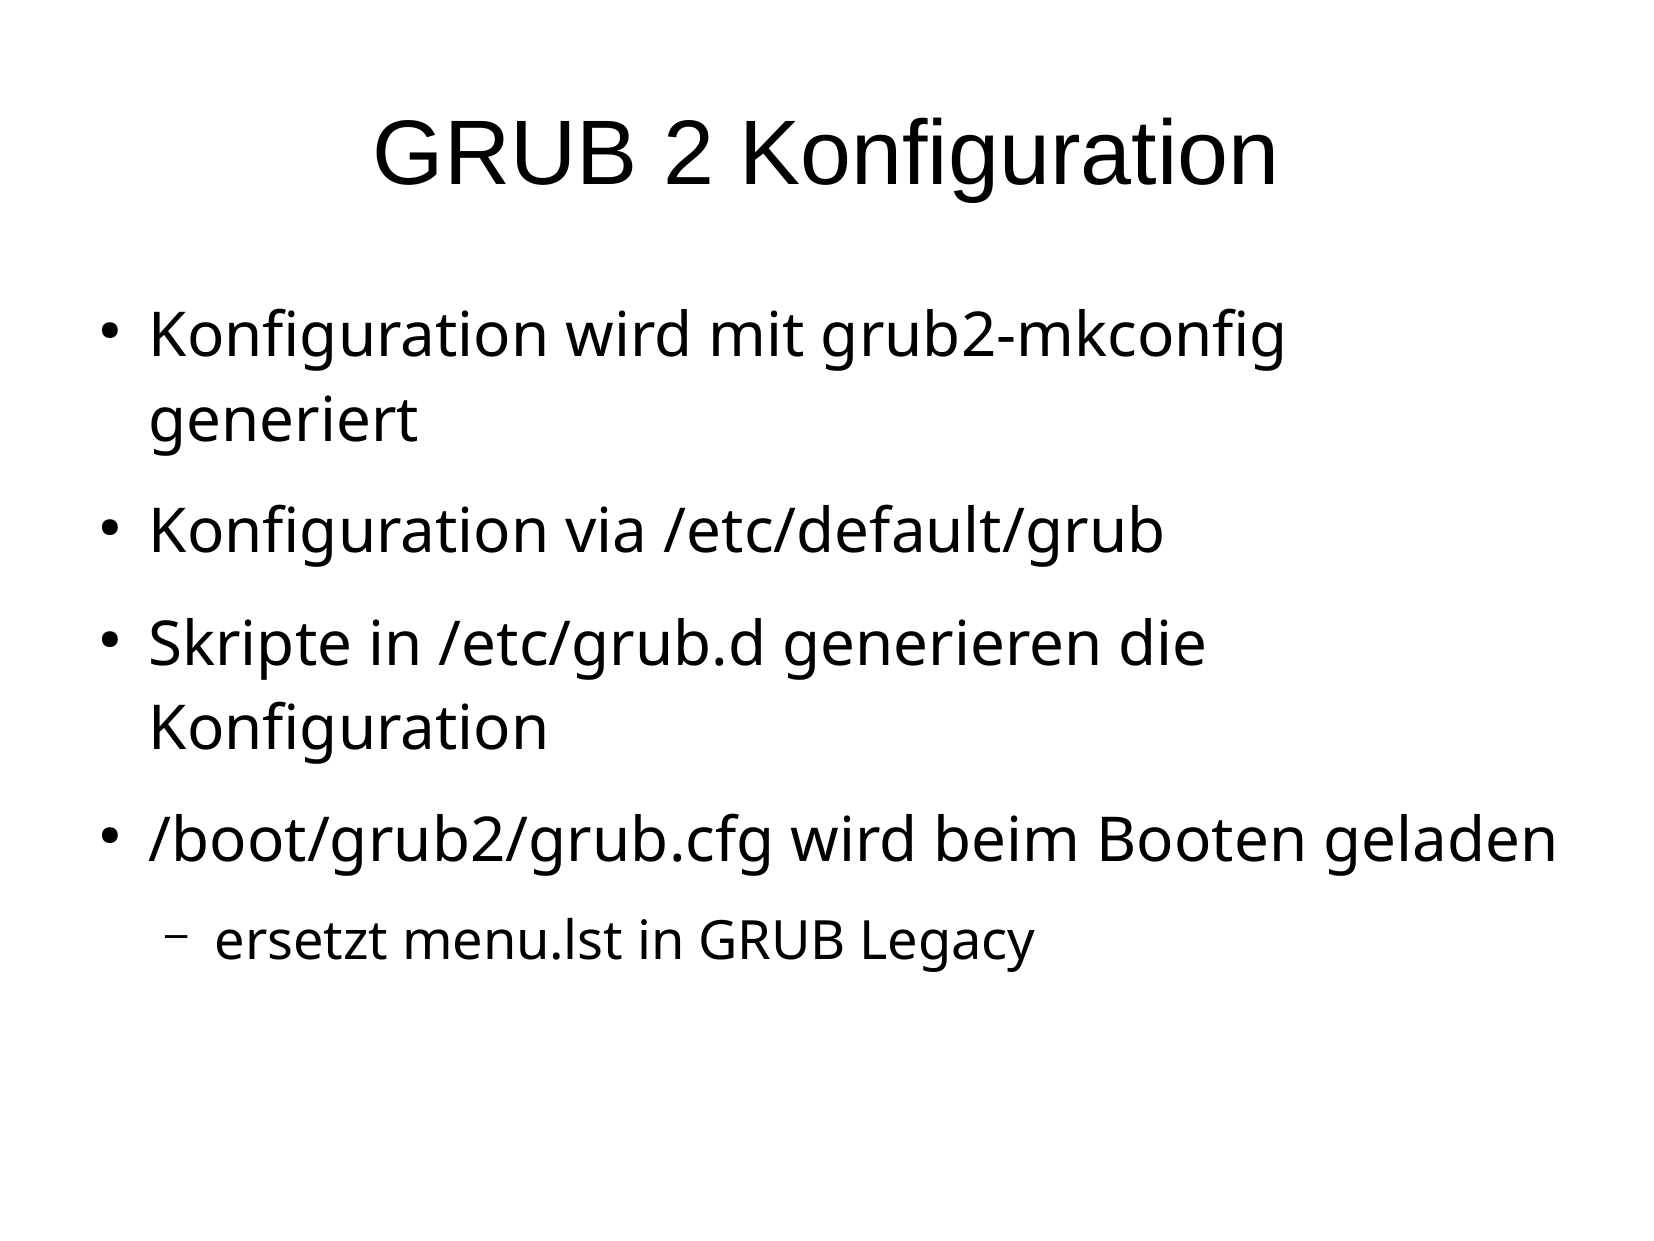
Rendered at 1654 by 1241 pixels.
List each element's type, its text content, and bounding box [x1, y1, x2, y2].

title GRUB 2 Konfiguration [82, 49, 1571, 257]
list Konfiguration wird mit grub2-mkconfig generiert Konfiguration via /etc/default/grub Skripte in /etc/grub.d generieren die Konfiguration /boot/grub2/grub.cfg wird beim Booten geladen ersetzt menu.lst in GRUB Legacy [82, 290, 1571, 1010]
